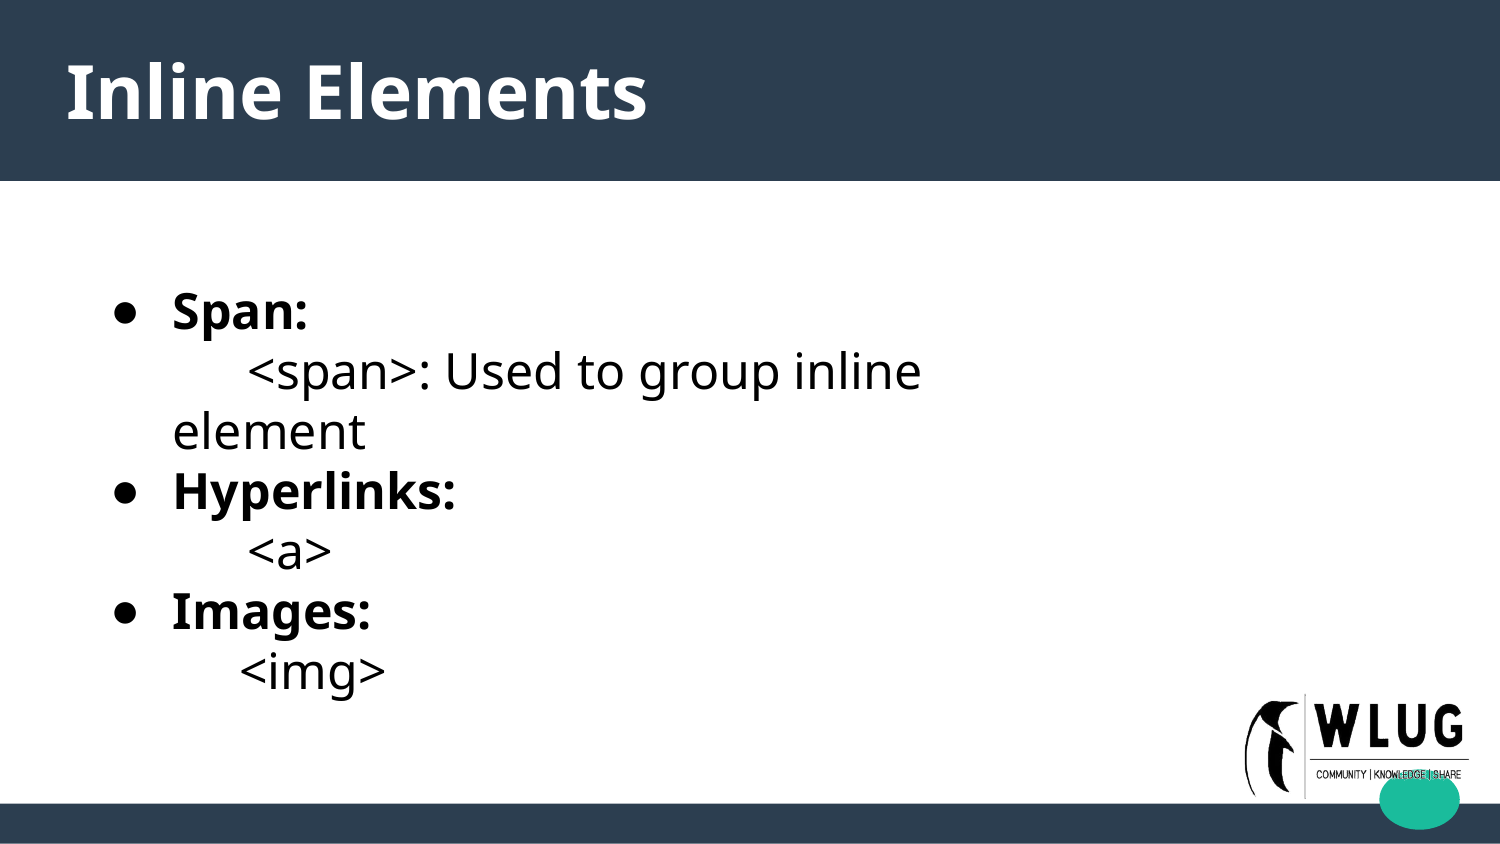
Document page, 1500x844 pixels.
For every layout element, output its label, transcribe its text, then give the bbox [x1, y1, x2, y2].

picture [1229, 686, 1477, 804]
title Inline Elements [51, 29, 1449, 130]
list Span: <span>: Used to group inline element Hyperlinks: <a> Images: <img> [82, 204, 1063, 656]
